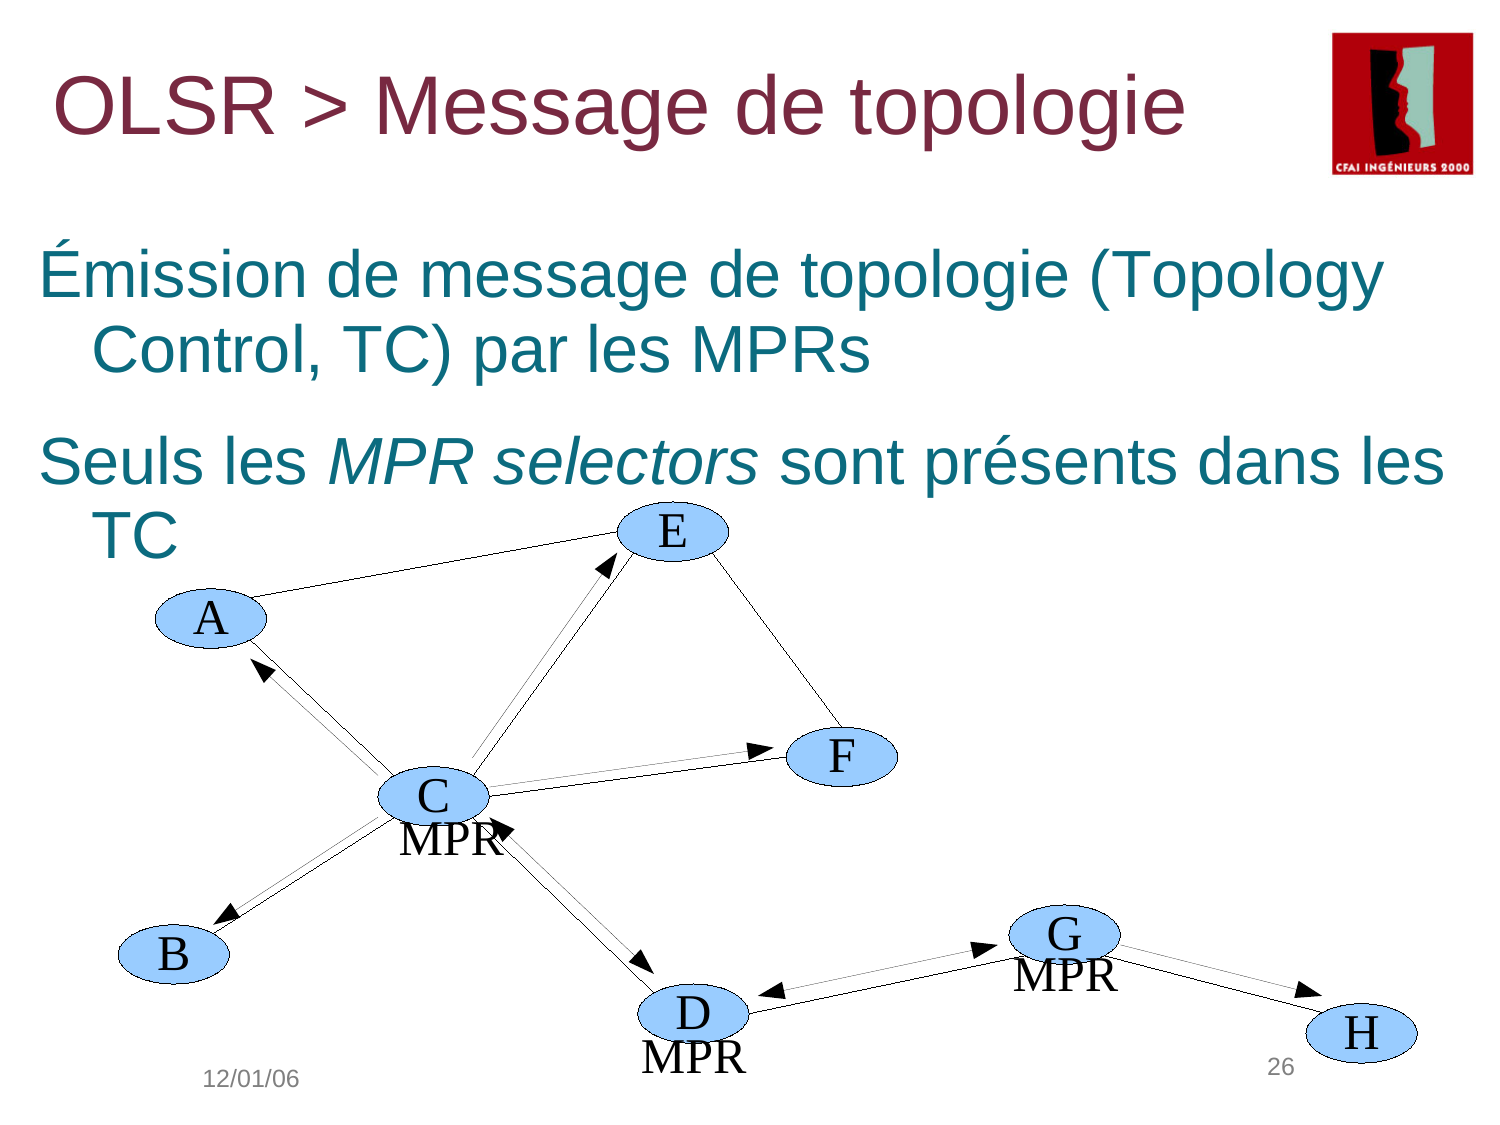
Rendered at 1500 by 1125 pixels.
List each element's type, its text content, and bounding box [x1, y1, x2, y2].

text_box MPR [383, 809, 532, 893]
text_box B [118, 924, 230, 985]
text_box F [786, 727, 898, 787]
text_box D [637, 983, 750, 1027]
list Émission de message de topologie (Topology Control, TC) par les MPRs Seuls les MPR selectors sont présents dans les TC [37, 236, 1463, 591]
title OLSR > Message de topologie [37, 20, 1326, 204]
text_box MPR [625, 1027, 774, 1111]
text_box MPR [1122, 944, 1146, 950]
text_box D [685, 998, 704, 1027]
text_box MPR [998, 944, 1146, 1029]
text_box E [617, 501, 729, 562]
text_box A [155, 588, 267, 649]
picture [1328, 29, 1477, 178]
text_box G [1008, 904, 1121, 944]
text_box C [377, 766, 490, 809]
text_box H [1305, 1003, 1418, 1064]
